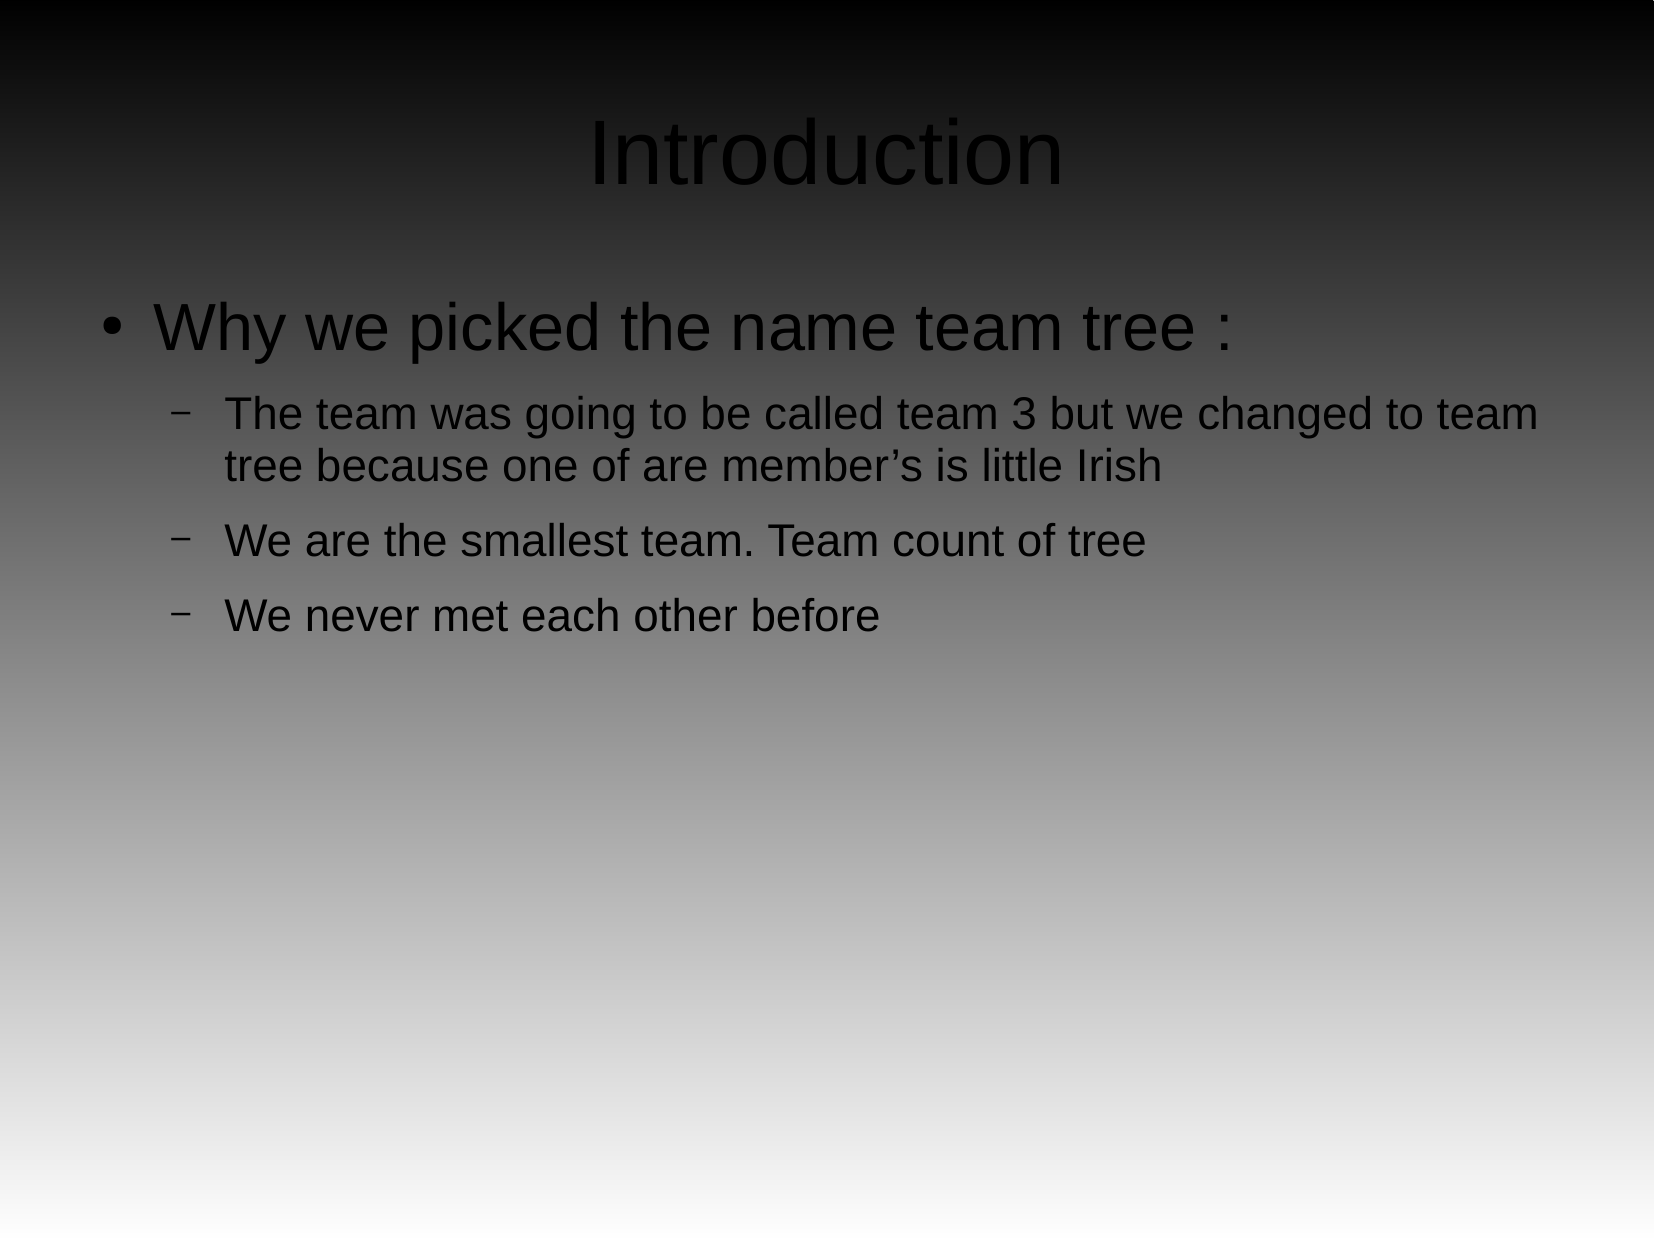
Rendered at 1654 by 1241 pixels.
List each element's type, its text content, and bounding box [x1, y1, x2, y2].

list Why we picked the name team tree : The team was going to be called team 3 but we changed to team tree because one of are member’s is little Irish We are the smallest team. Team count of tree We never met each other before [82, 290, 1571, 1010]
title Introduction [82, 49, 1571, 257]
